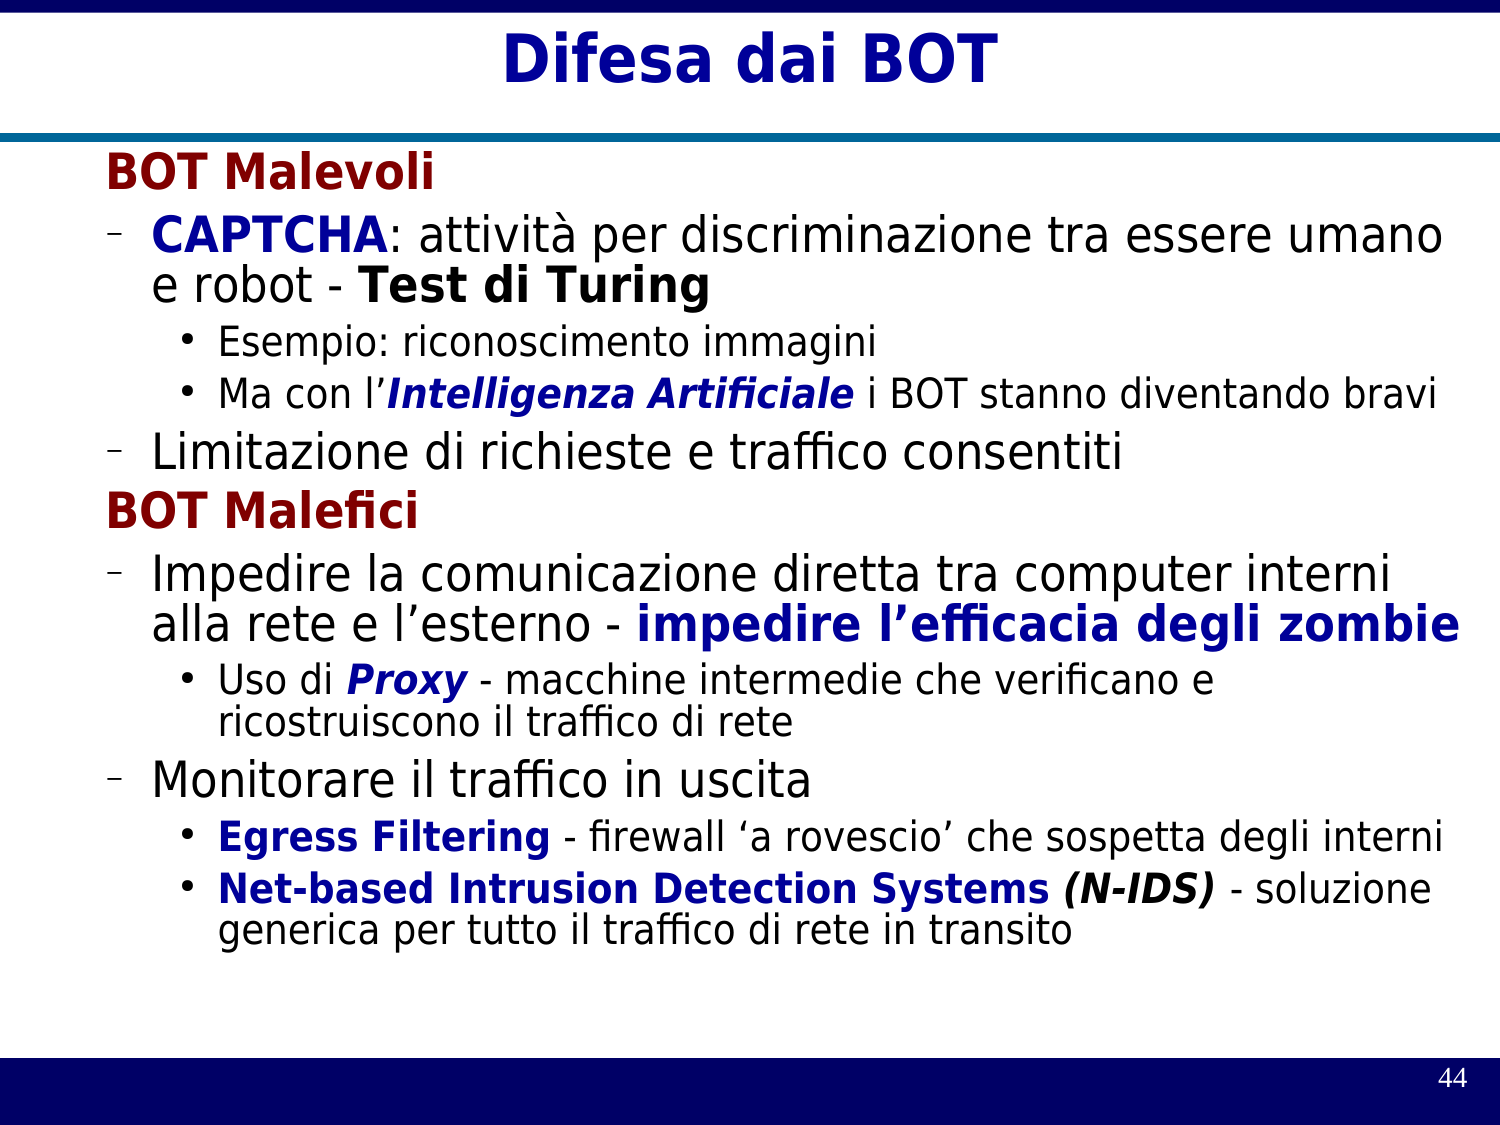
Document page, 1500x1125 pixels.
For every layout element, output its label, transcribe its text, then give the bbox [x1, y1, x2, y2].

title Difesa dai BOT [30, 0, 1471, 126]
list BOT Malevoli CAPTCHA: attività per discriminazione tra essere umano e robot - Test di Turing Esempio: riconoscimento immagini Ma con l’Intelligenza Artificiale i BOT stanno diventando bravi Limitazione di richieste e traffico consentiti BOT Malefici Impedire la comunicazione diretta tra computer interni alla rete e l’esterno - impedire l’efficacia degli zombie Uso di Proxy - macchine intermedie che verificano e ricostruiscono il traffico di rete Monitorare il traffico in uscita Egress Filtering - firewall ‘a rovescio’ che sospetta degli interni Net-based Intrusion Detection Systems (N-IDS) - soluzione generica per tutto il traffico di rete in transito [30, 149, 1471, 1021]
